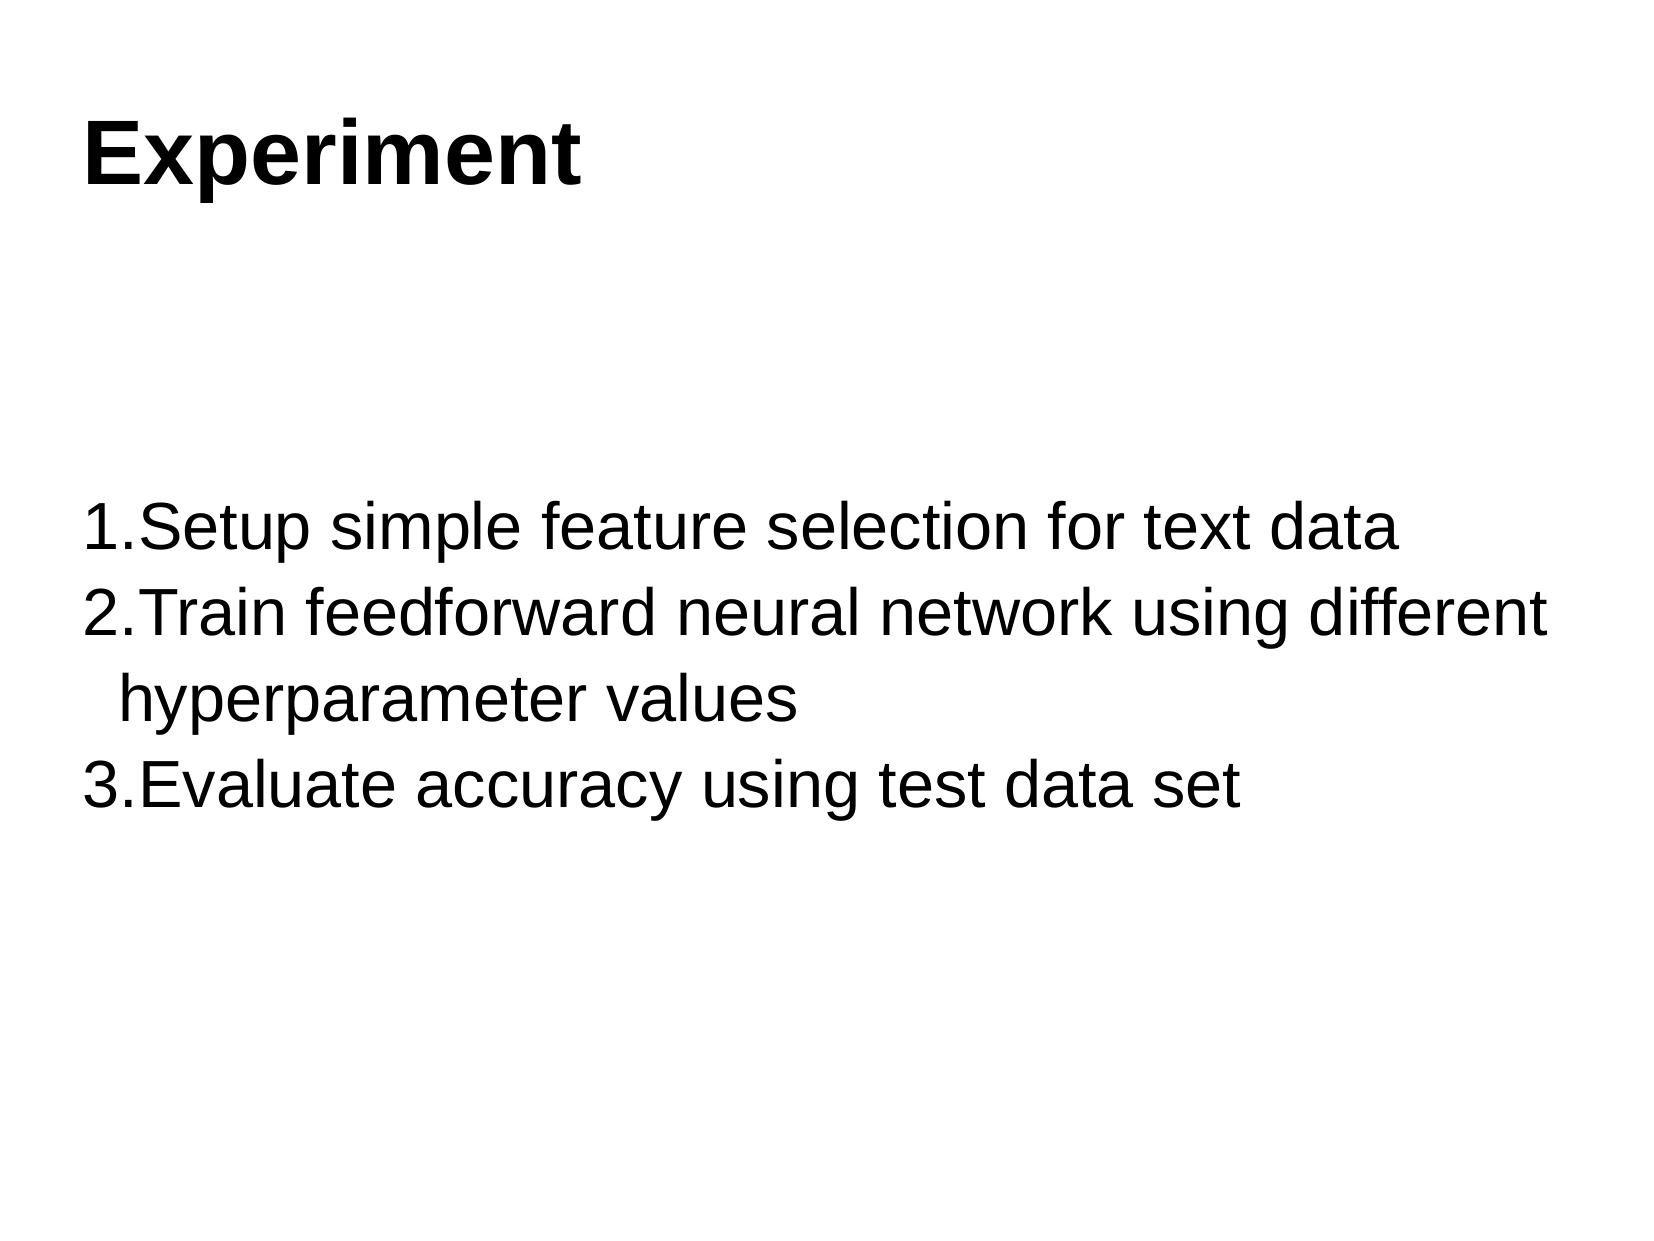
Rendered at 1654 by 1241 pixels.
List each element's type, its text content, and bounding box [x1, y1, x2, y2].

subtitle Setup simple feature selection for text data Train feedforward neural network using different hyperparameter values Evaluate accuracy using test data set [82, 290, 1571, 1010]
title Experiment [82, 49, 1571, 257]
